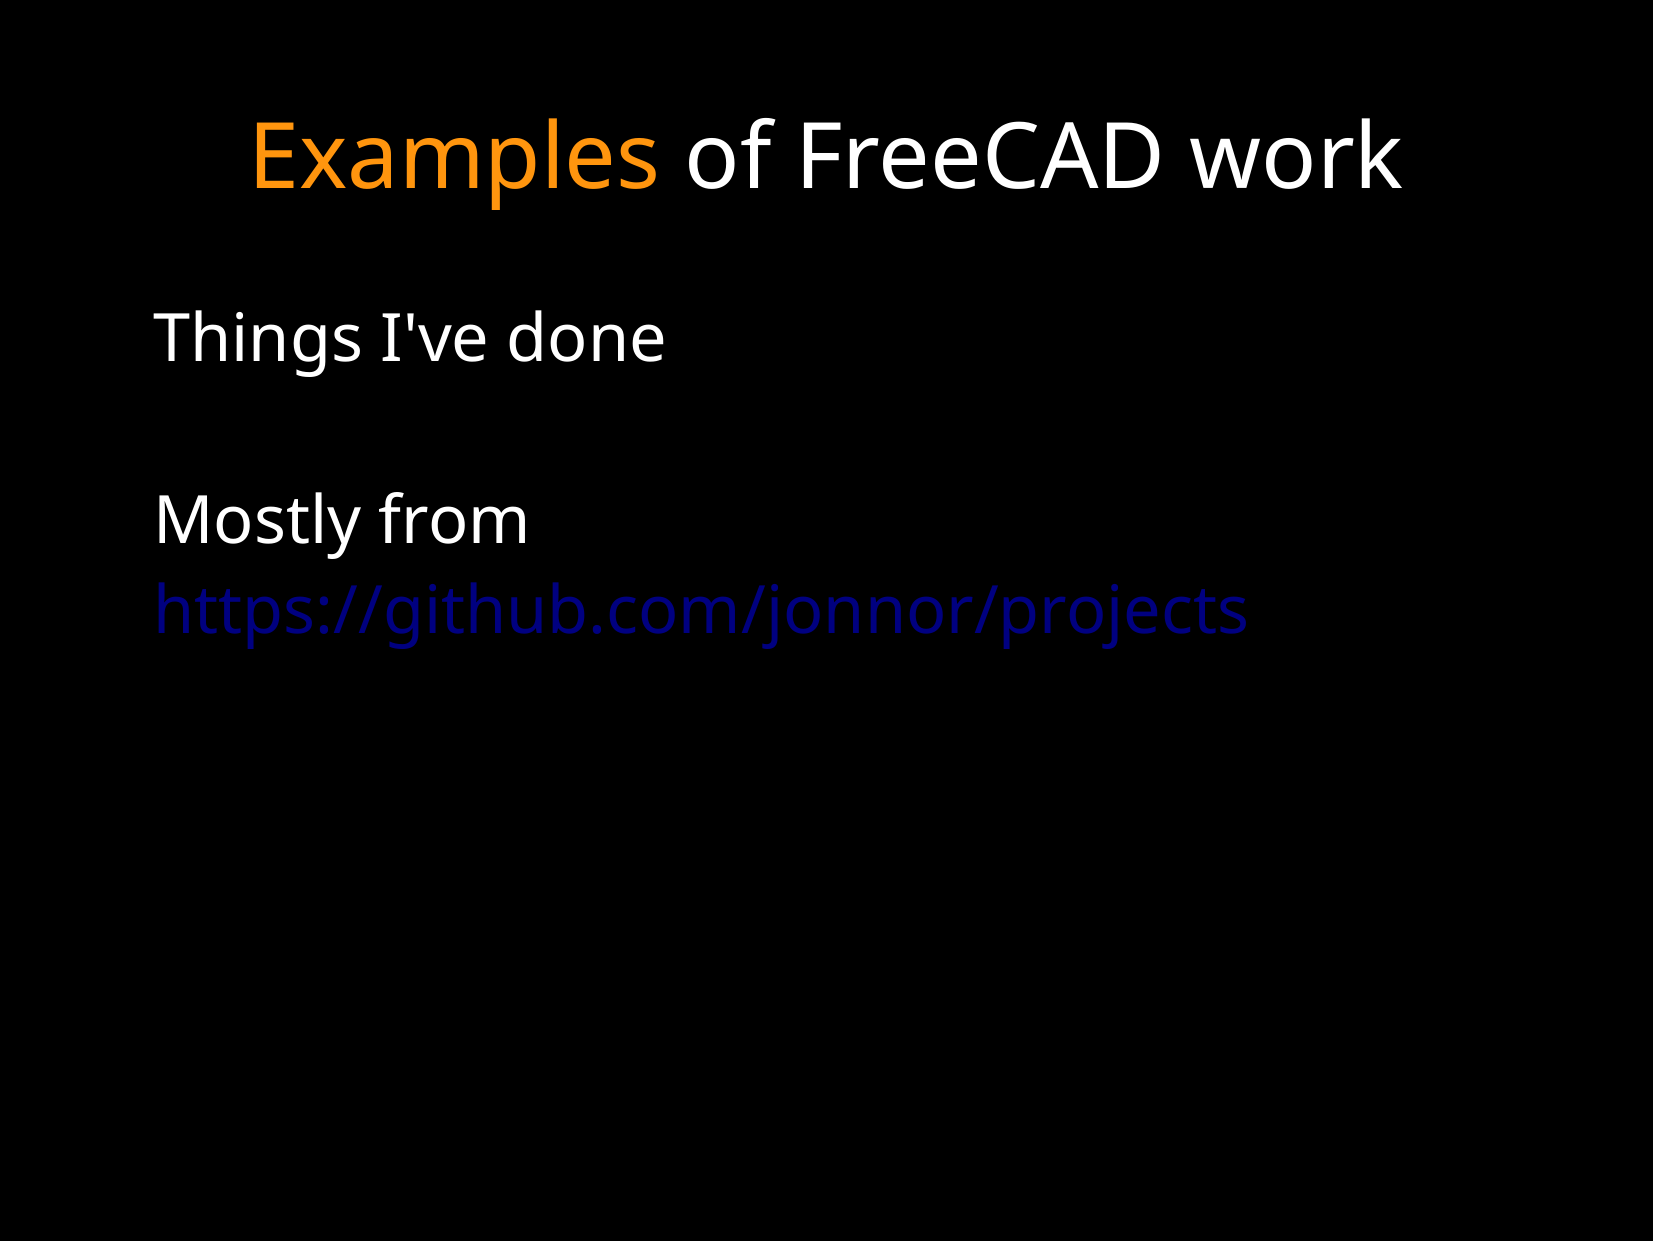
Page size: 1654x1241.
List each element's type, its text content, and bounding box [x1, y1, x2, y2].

title Examples of FreeCAD work [82, 49, 1571, 257]
list Things I've done Mostly from https://github.com/jonnor/projects [82, 290, 1571, 1010]
